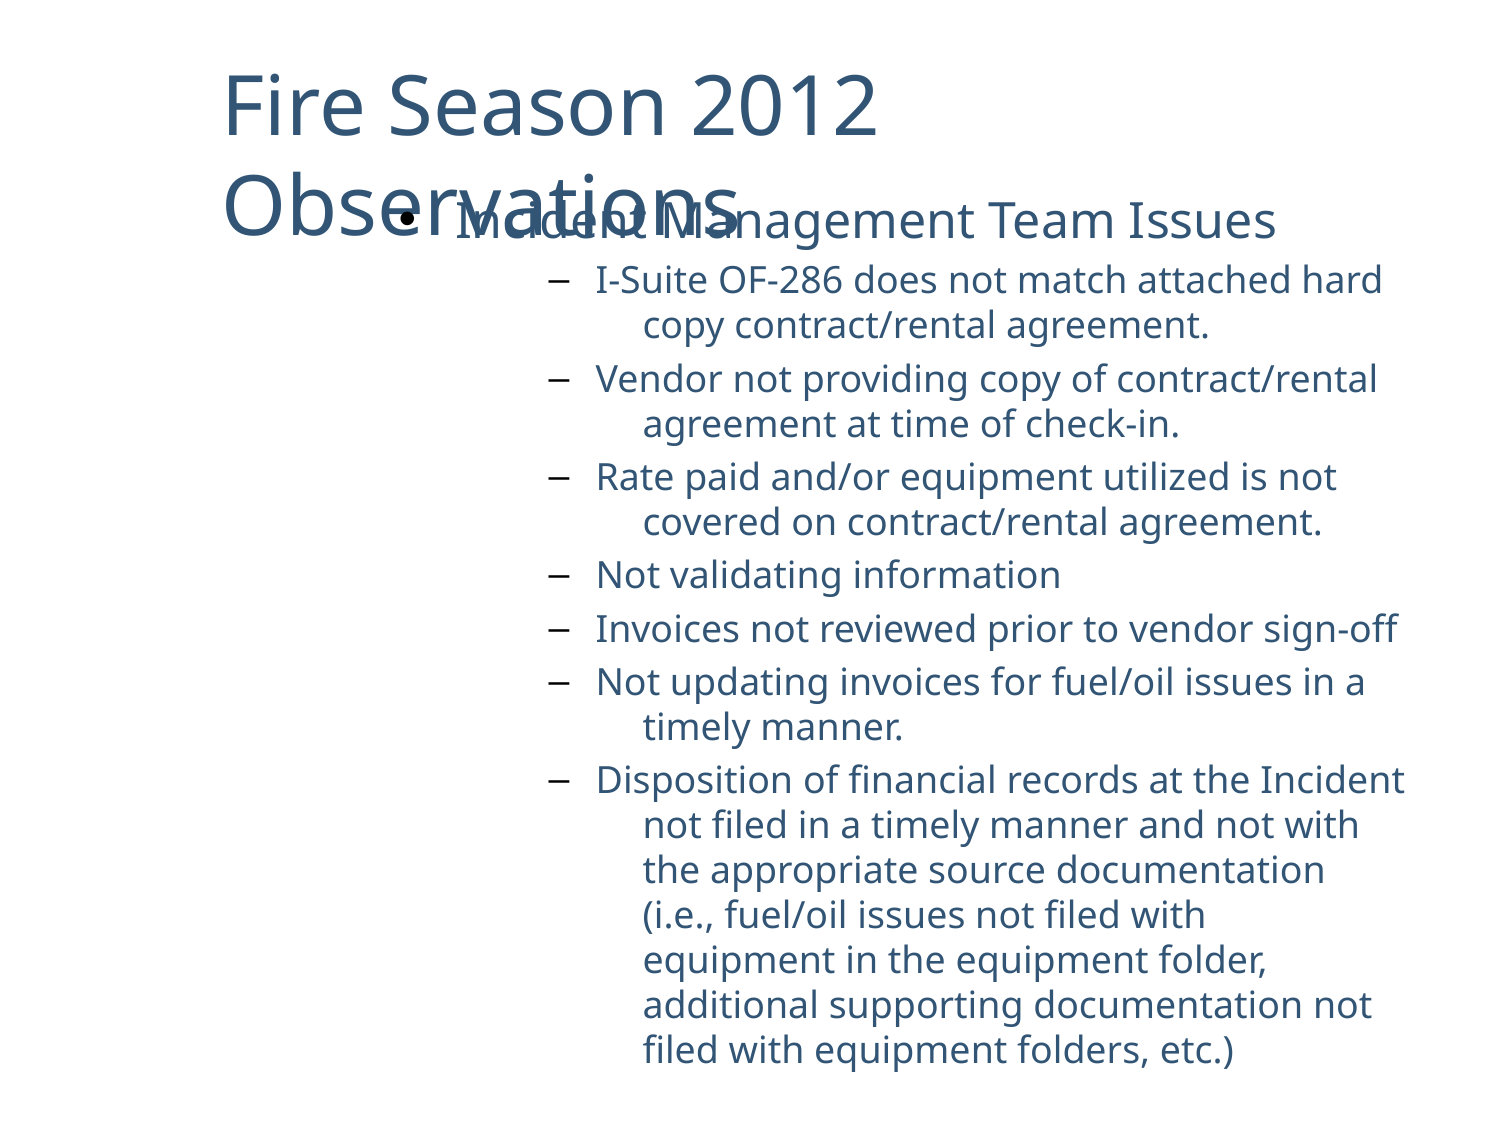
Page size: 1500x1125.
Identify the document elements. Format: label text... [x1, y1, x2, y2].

title Fire Season 2012 Observations [206, 45, 1426, 209]
list Incident Management Team Issues I-Suite OF-286 does not match attached hard copy contract/rental agreement. Vendor not providing copy of contract/rental agreement at time of check-in. Rate paid and/or equipment utilized is not covered on contract/rental agreement. Not validating information Invoices not reviewed prior to vendor sign-off Not updating invoices for fuel/oil issues in a timely manner. Disposition of financial records at the Incident not filed in a timely manner and not with the appropriate source documentation (i.e., fuel/oil issues not filed with equipment in the equipment folder, additional supporting documentation not filed with equipment folders, etc.) [383, 180, 1423, 1125]
